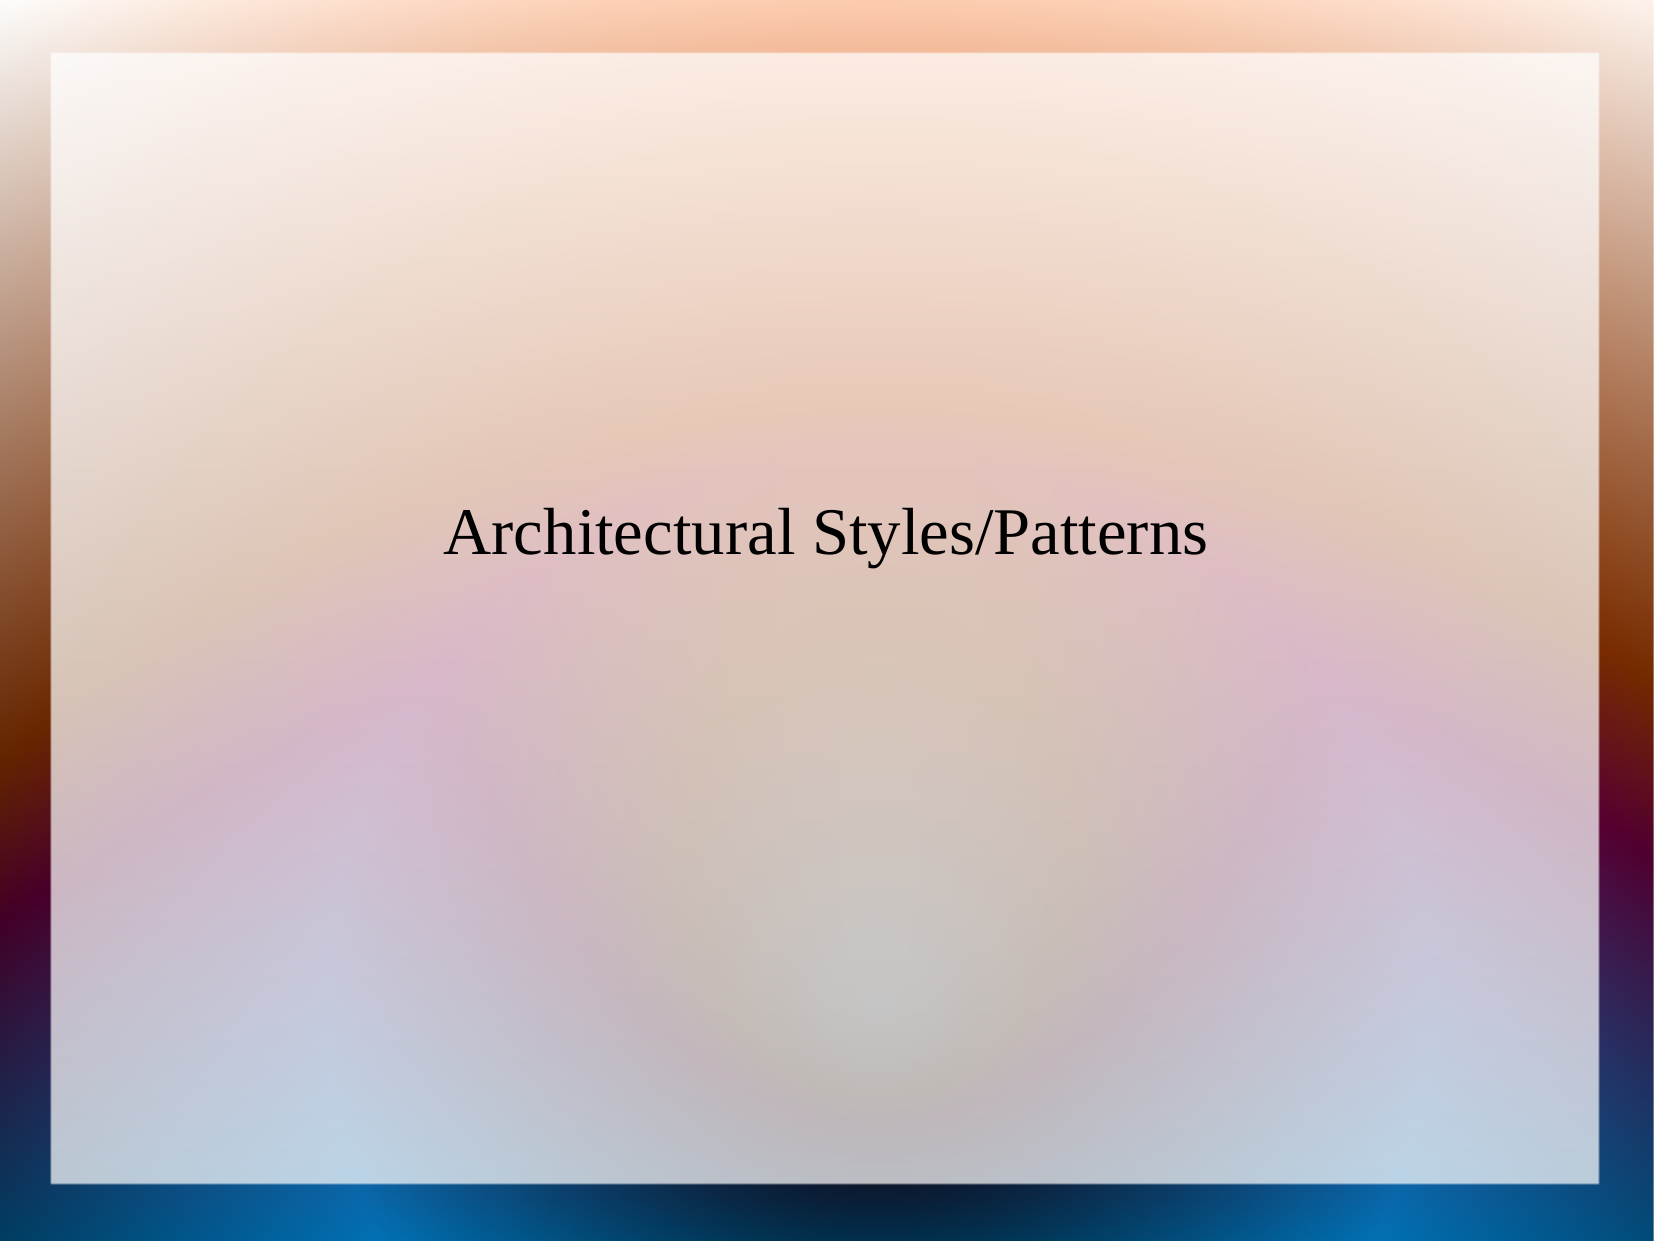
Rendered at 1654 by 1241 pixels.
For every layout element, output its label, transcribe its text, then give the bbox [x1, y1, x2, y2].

subtitle Architectural Styles/Patterns [82, 55, 1571, 1010]
picture [0, 0, 1654, 1241]
